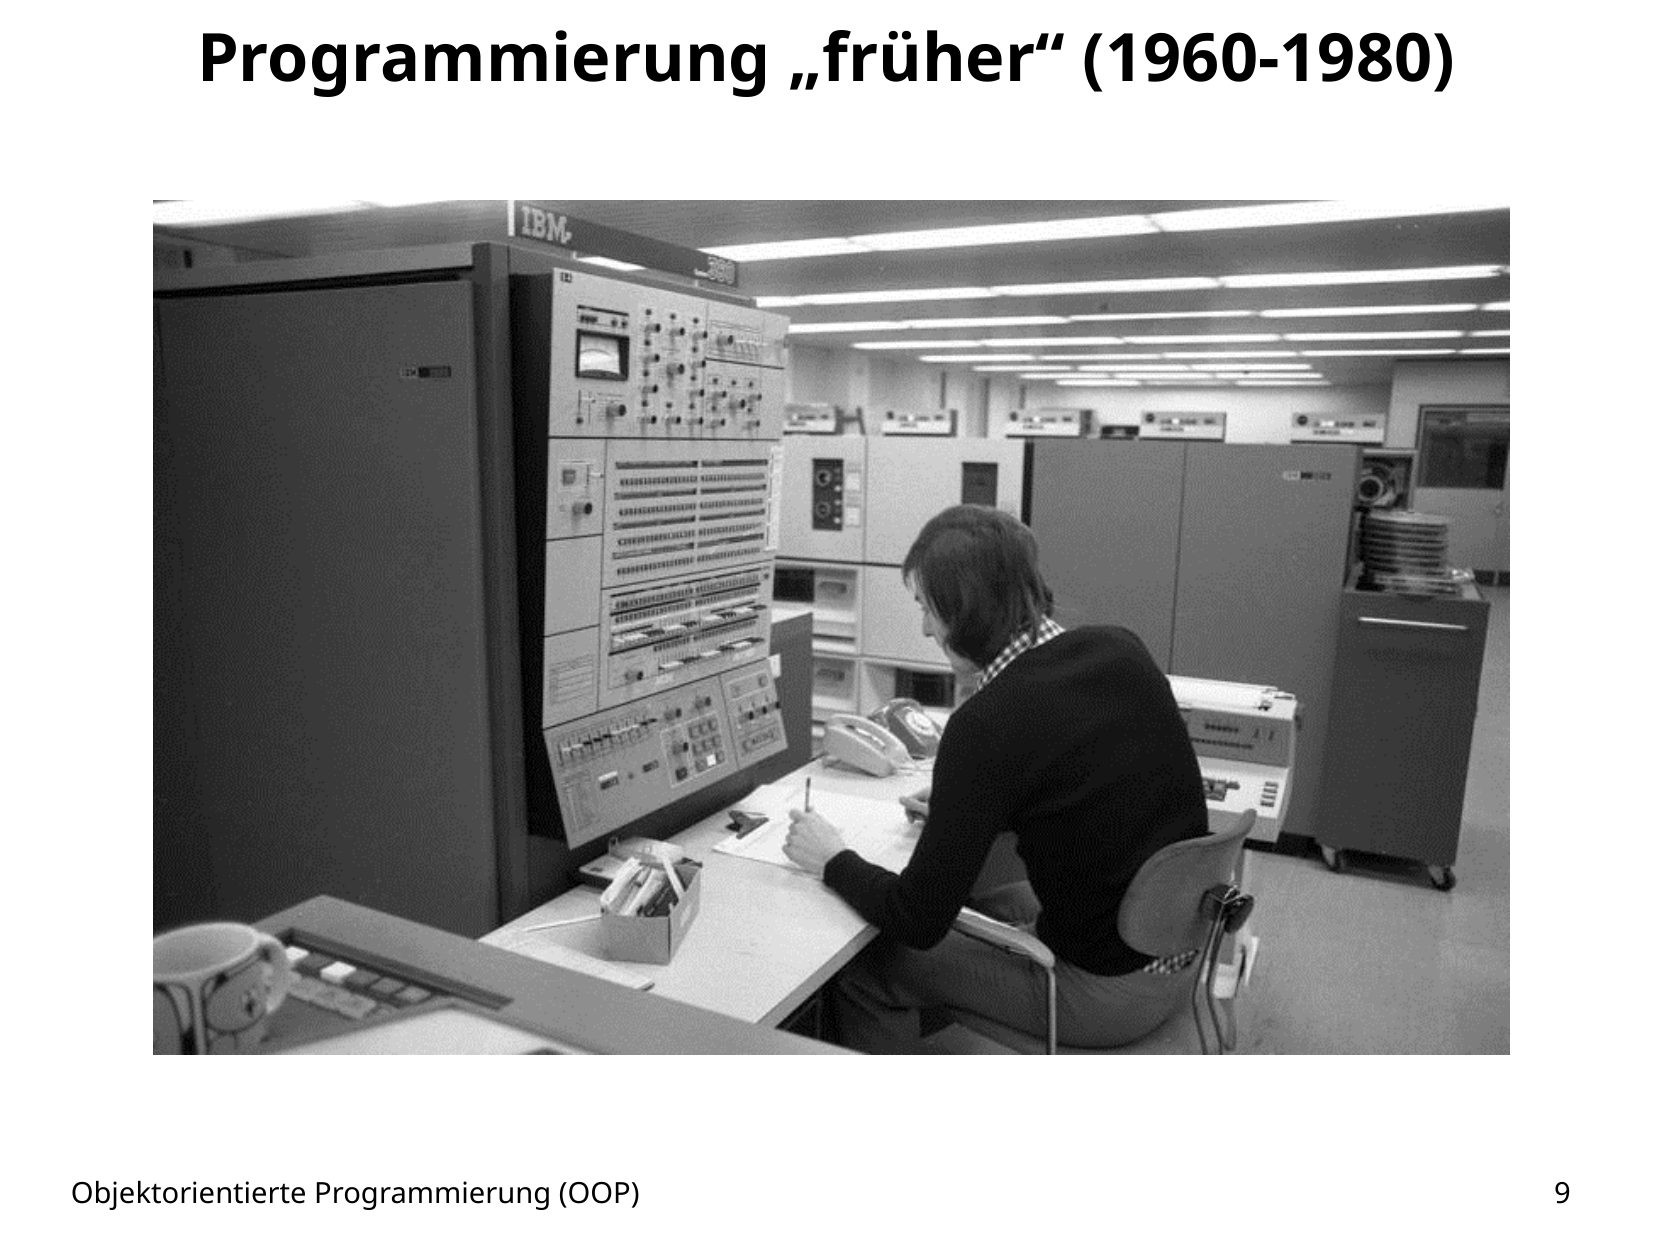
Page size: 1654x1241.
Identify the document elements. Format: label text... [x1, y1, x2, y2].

title Programmierung „früher“ (1960-1980) [0, 5, 1654, 107]
picture [153, 200, 1510, 1055]
